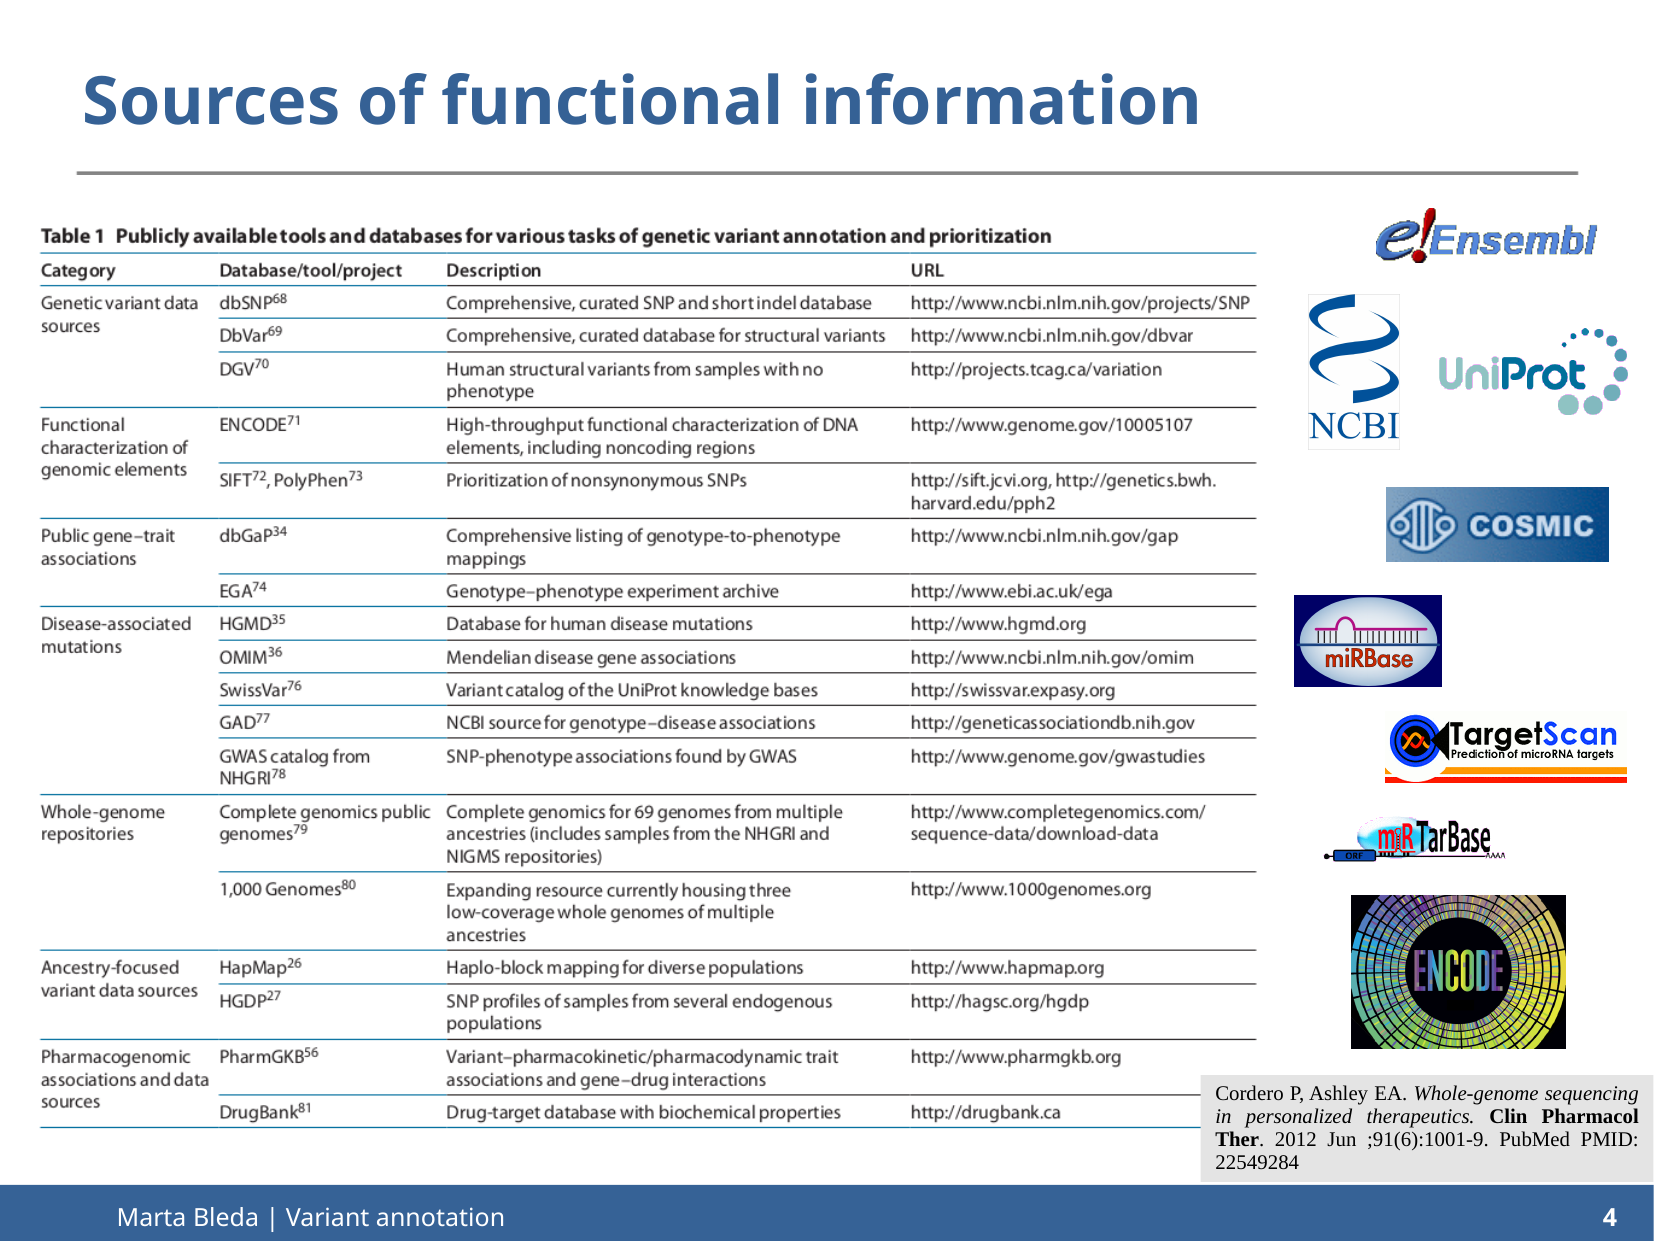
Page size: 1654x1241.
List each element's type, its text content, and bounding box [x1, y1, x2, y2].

picture [1386, 487, 1609, 562]
picture [1308, 294, 1400, 450]
picture [35, 220, 1263, 1133]
title Sources of functional information [82, 49, 1571, 148]
text_box Cordero P, Ashley EA. Whole-genome sequencing in personalized therapeutics. Clin Pharmacol Ther. 2012 Jun ;91(6):1001-9. PubMed PMID: 22549284 [1200, 1075, 1654, 1182]
picture [1351, 895, 1566, 1049]
picture [74, 170, 1580, 175]
picture [1376, 208, 1602, 263]
picture [1439, 328, 1628, 415]
picture [1312, 711, 1627, 868]
picture [1294, 595, 1442, 687]
